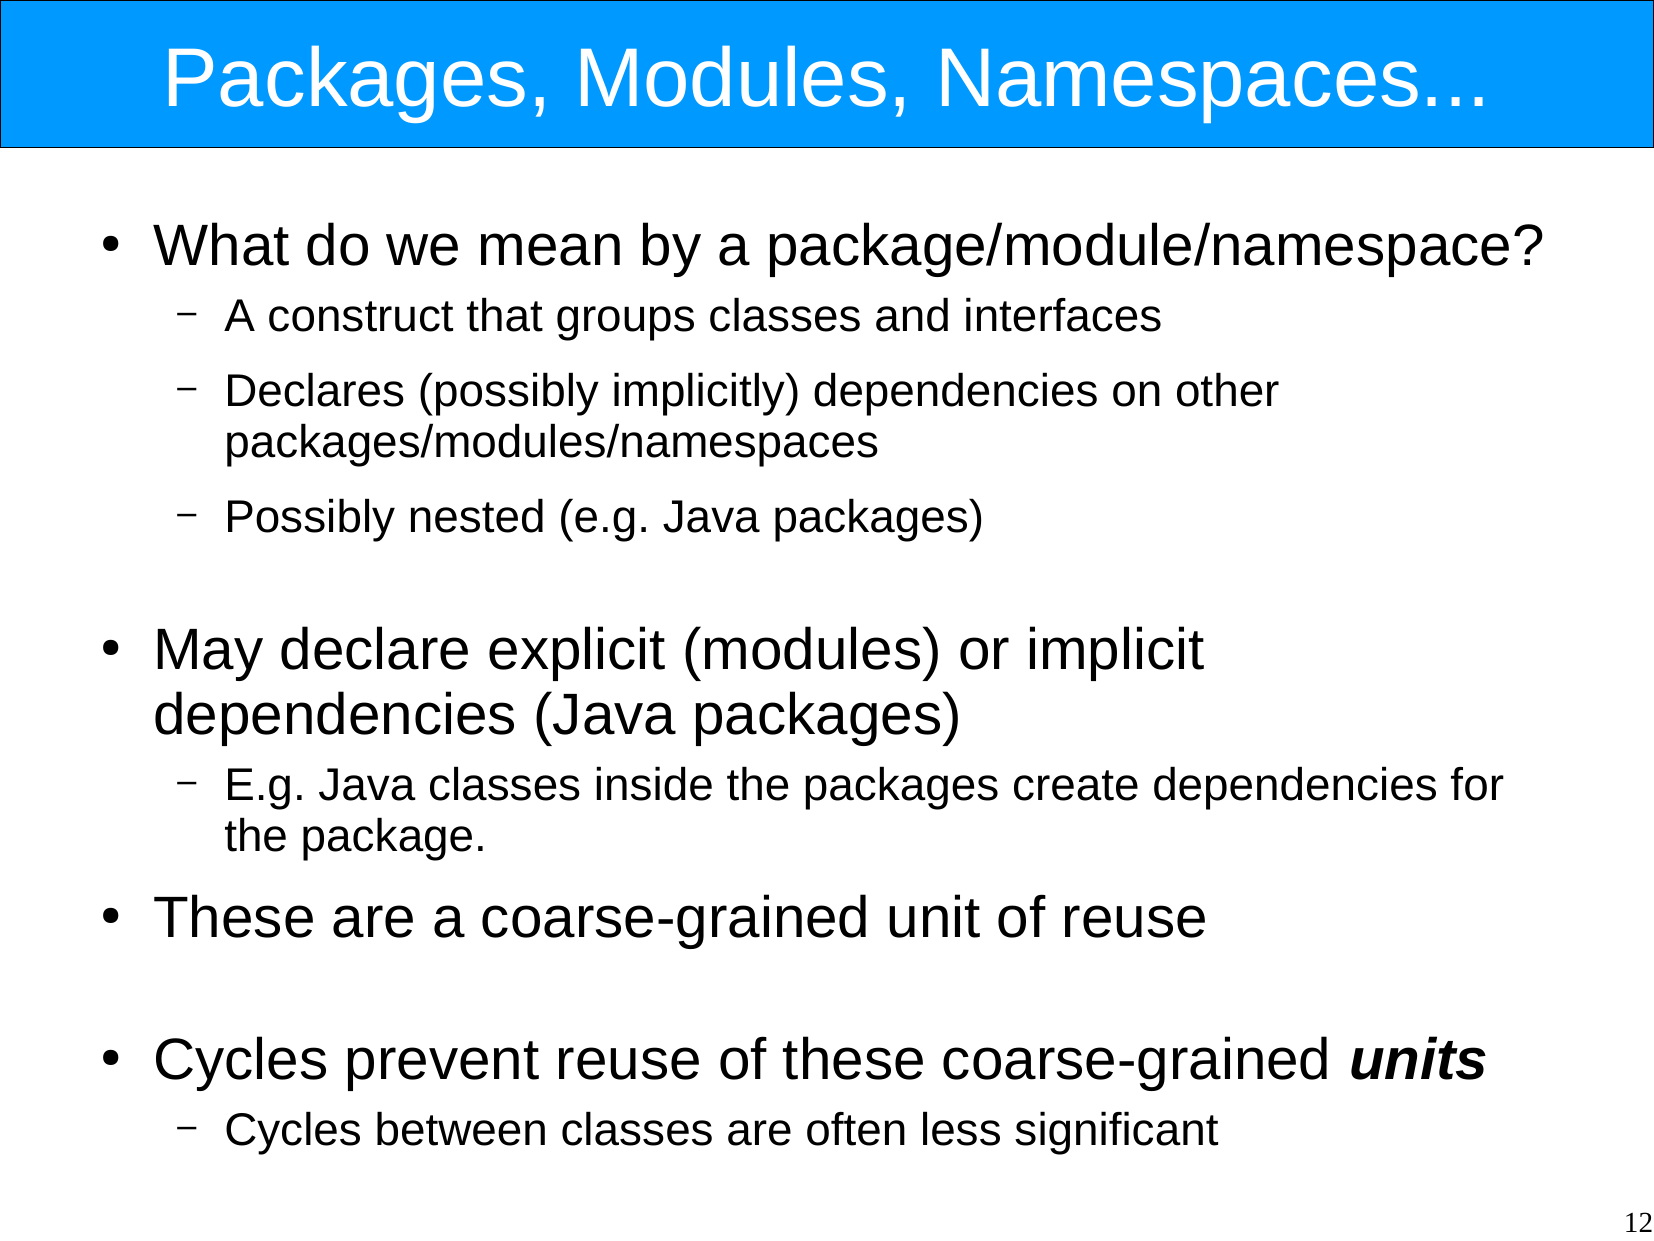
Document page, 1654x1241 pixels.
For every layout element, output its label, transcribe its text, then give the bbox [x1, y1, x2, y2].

list What do we mean by a package/module/namespace? A construct that groups classes and interfaces Declares (possibly implicitly) dependencies on other packages/modules/namespaces Possibly nested (e.g. Java packages) May declare explicit (modules) or implicit dependencies (Java packages) E.g. Java classes inside the packages create dependencies for the package. These are a coarse-grained unit of reuse Cycles prevent reuse of these coarse-grained units Cycles between classes are often less significant [82, 212, 1571, 1232]
title Packages, Modules, Namespaces... [82, 21, 1571, 135]
